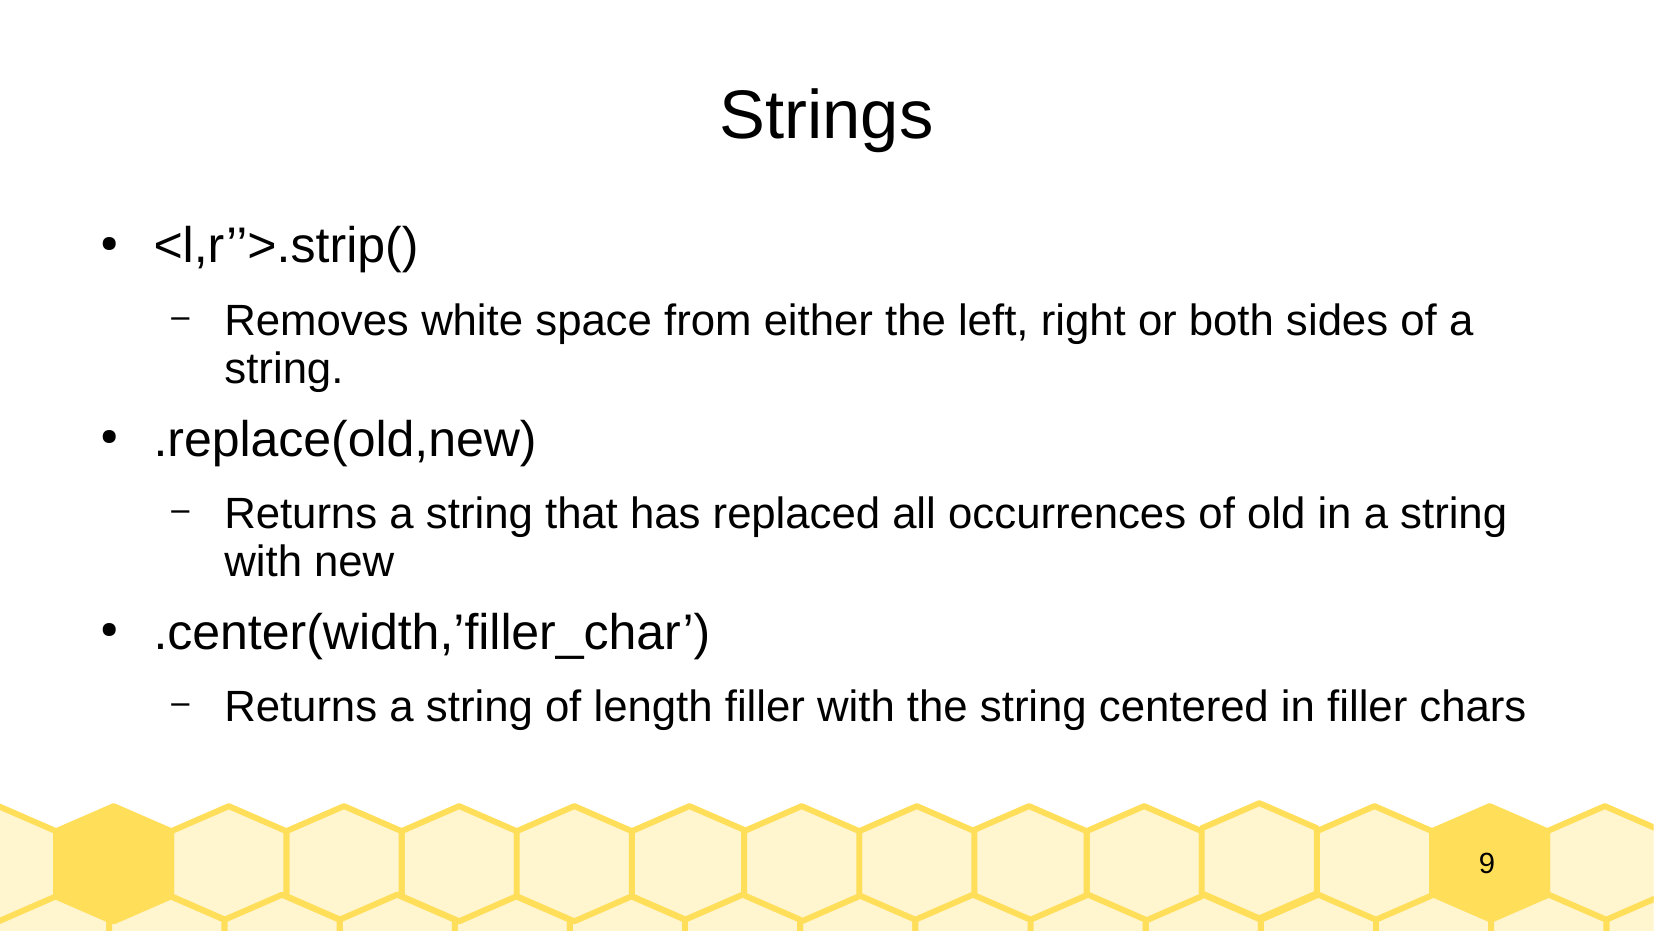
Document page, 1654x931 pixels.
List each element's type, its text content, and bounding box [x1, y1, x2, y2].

title Strings [82, 37, 1571, 193]
list <l,r’’>.strip() Removes white space from either the left, right or both sides of a string. .replace(old,new) Returns a string that has replaced all occurrences of old in a string with new .center(width,’filler_char’) Returns a string of length filler with the string centered in filler chars [82, 217, 1571, 758]
